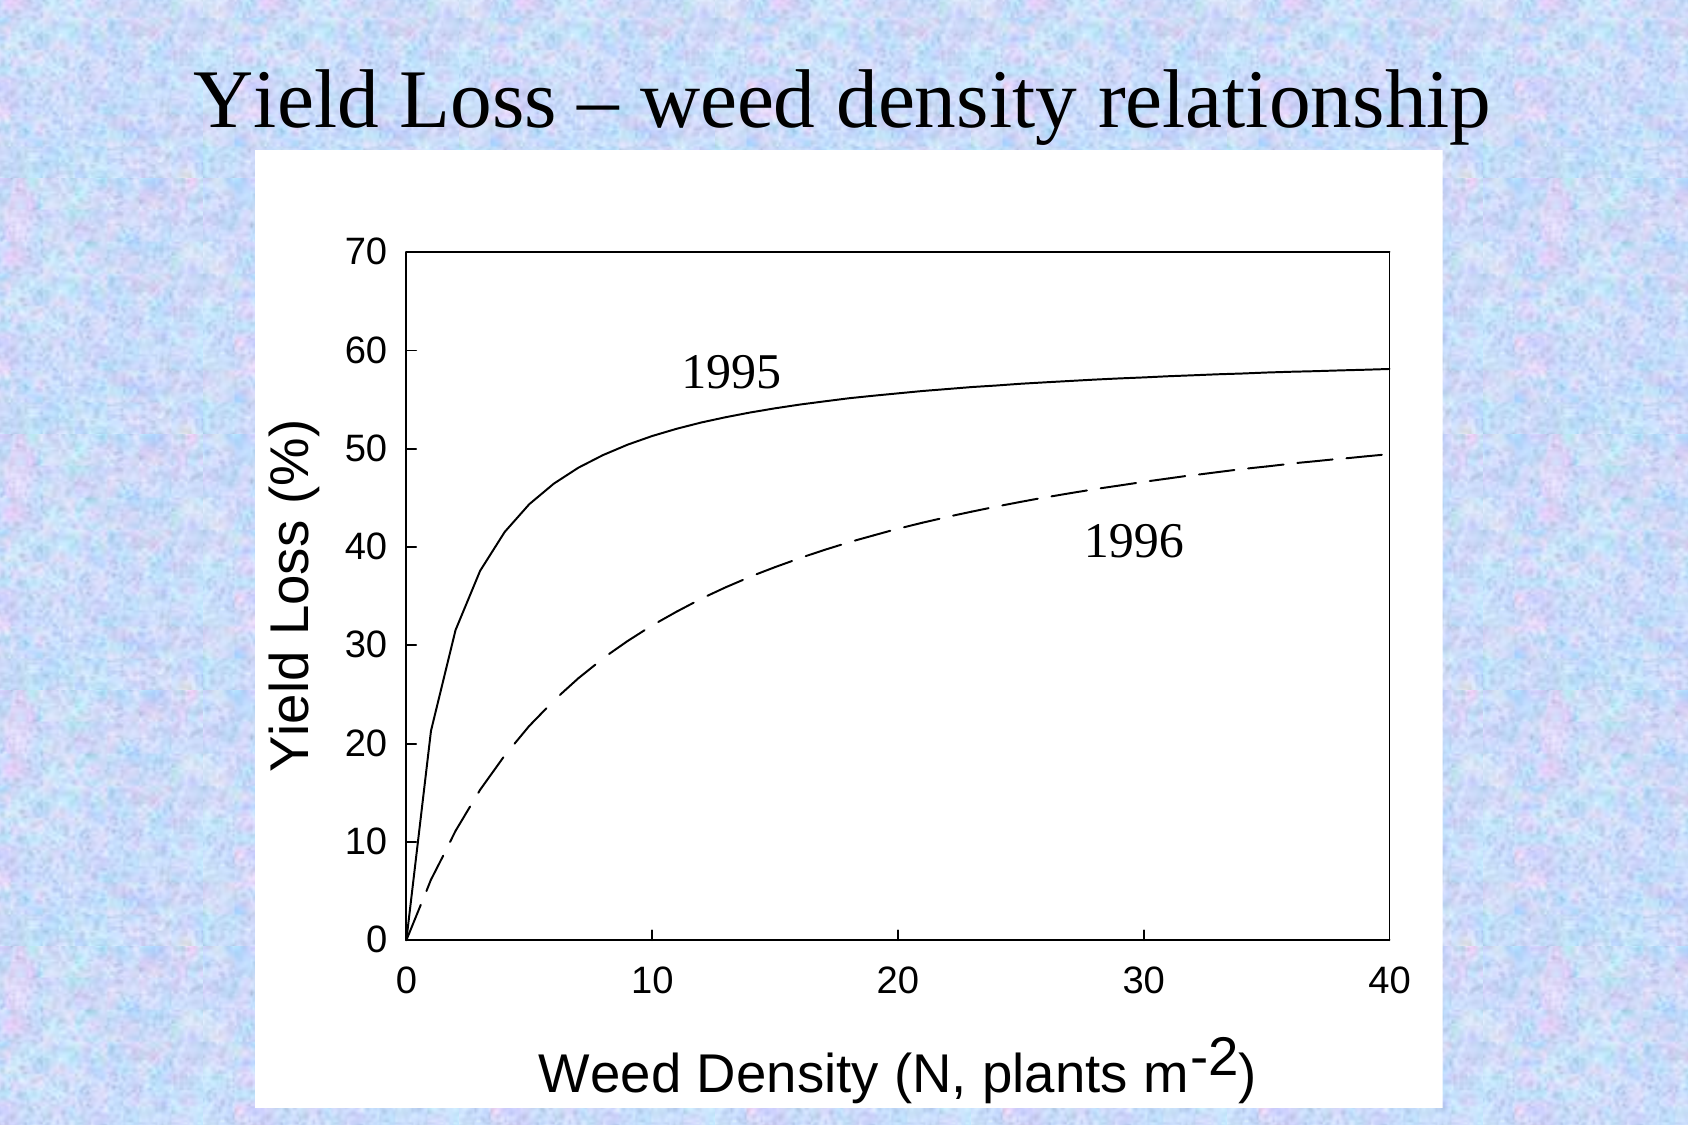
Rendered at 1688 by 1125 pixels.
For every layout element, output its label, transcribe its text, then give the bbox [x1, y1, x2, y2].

title Yield Loss – weed density relationship [126, 0, 1561, 188]
chart [255, 149, 1443, 1109]
picture [0, 0, 1688, 1125]
text_box 1996 [1068, 499, 1199, 576]
text_box 1995 [666, 331, 797, 407]
